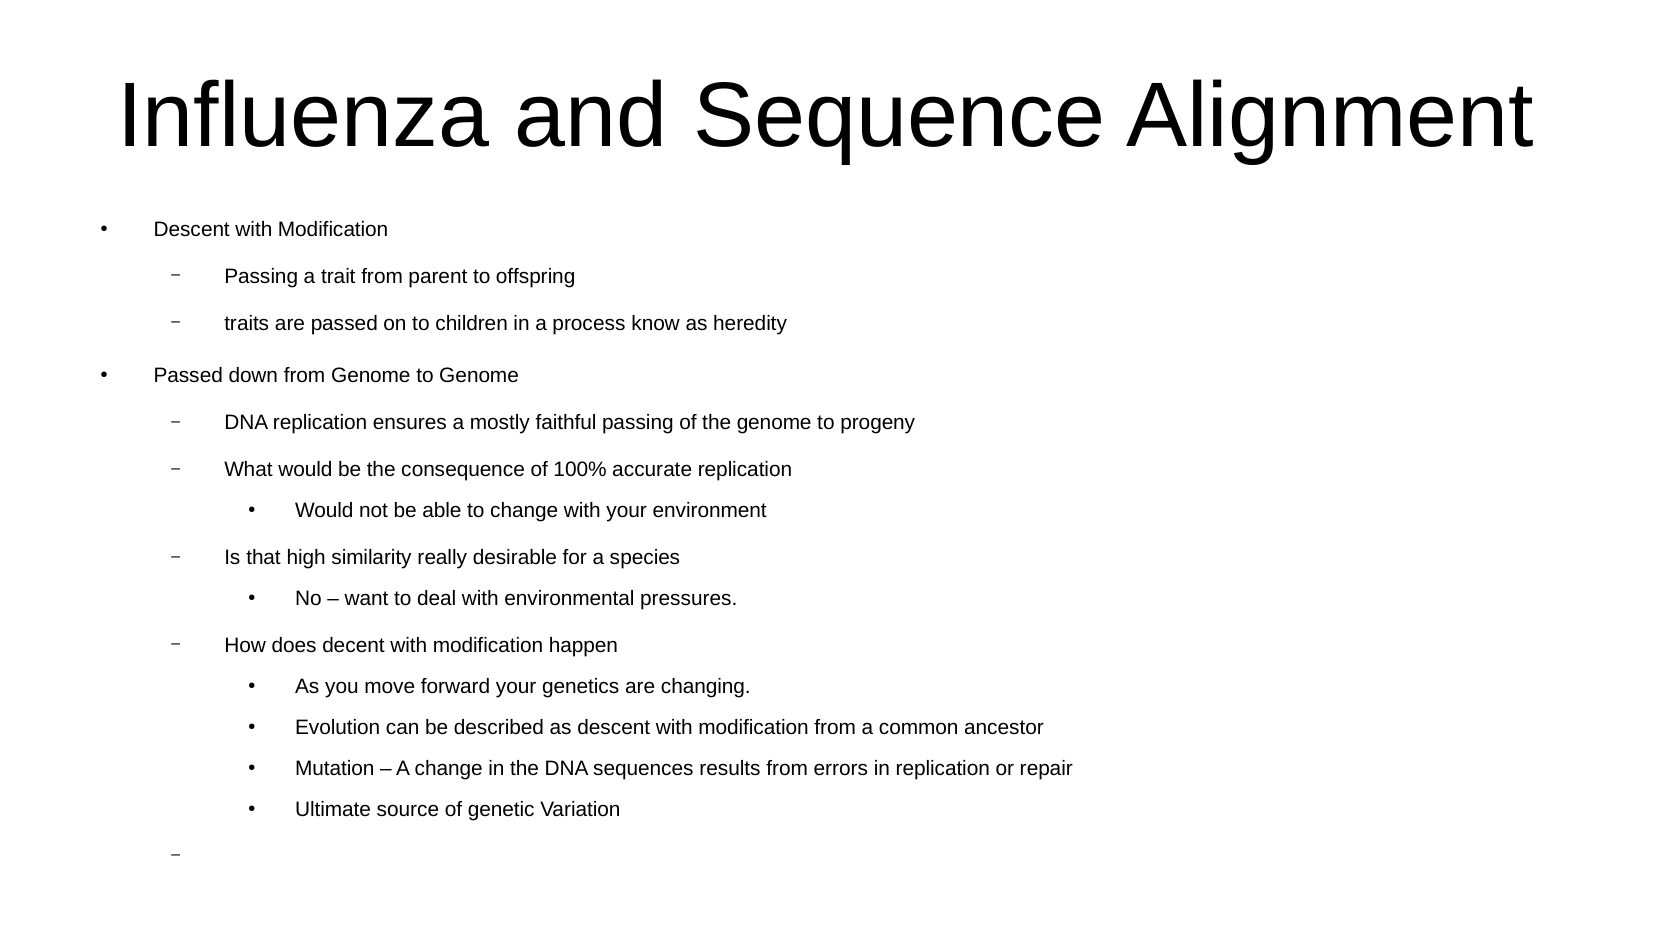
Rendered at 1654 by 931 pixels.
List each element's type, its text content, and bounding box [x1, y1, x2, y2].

list Descent with Modification Passing a trait from parent to offspring traits are passed on to children in a process know as heredity Passed down from Genome to Genome DNA replication ensures a mostly faithful passing of the genome to progeny What would be the consequence of 100% accurate replication Would not be able to change with your environment Is that high similarity really desirable for a species No – want to deal with environmental pressures. How does decent with modification happen As you move forward your genetics are changing. Evolution can be described as descent with modification from a common ancestor Mutation – A change in the DNA sequences results from errors in replication or repair Ultimate source of genetic Variation [82, 217, 1621, 901]
title Influenza and Sequence Alignment [82, 37, 1571, 193]
